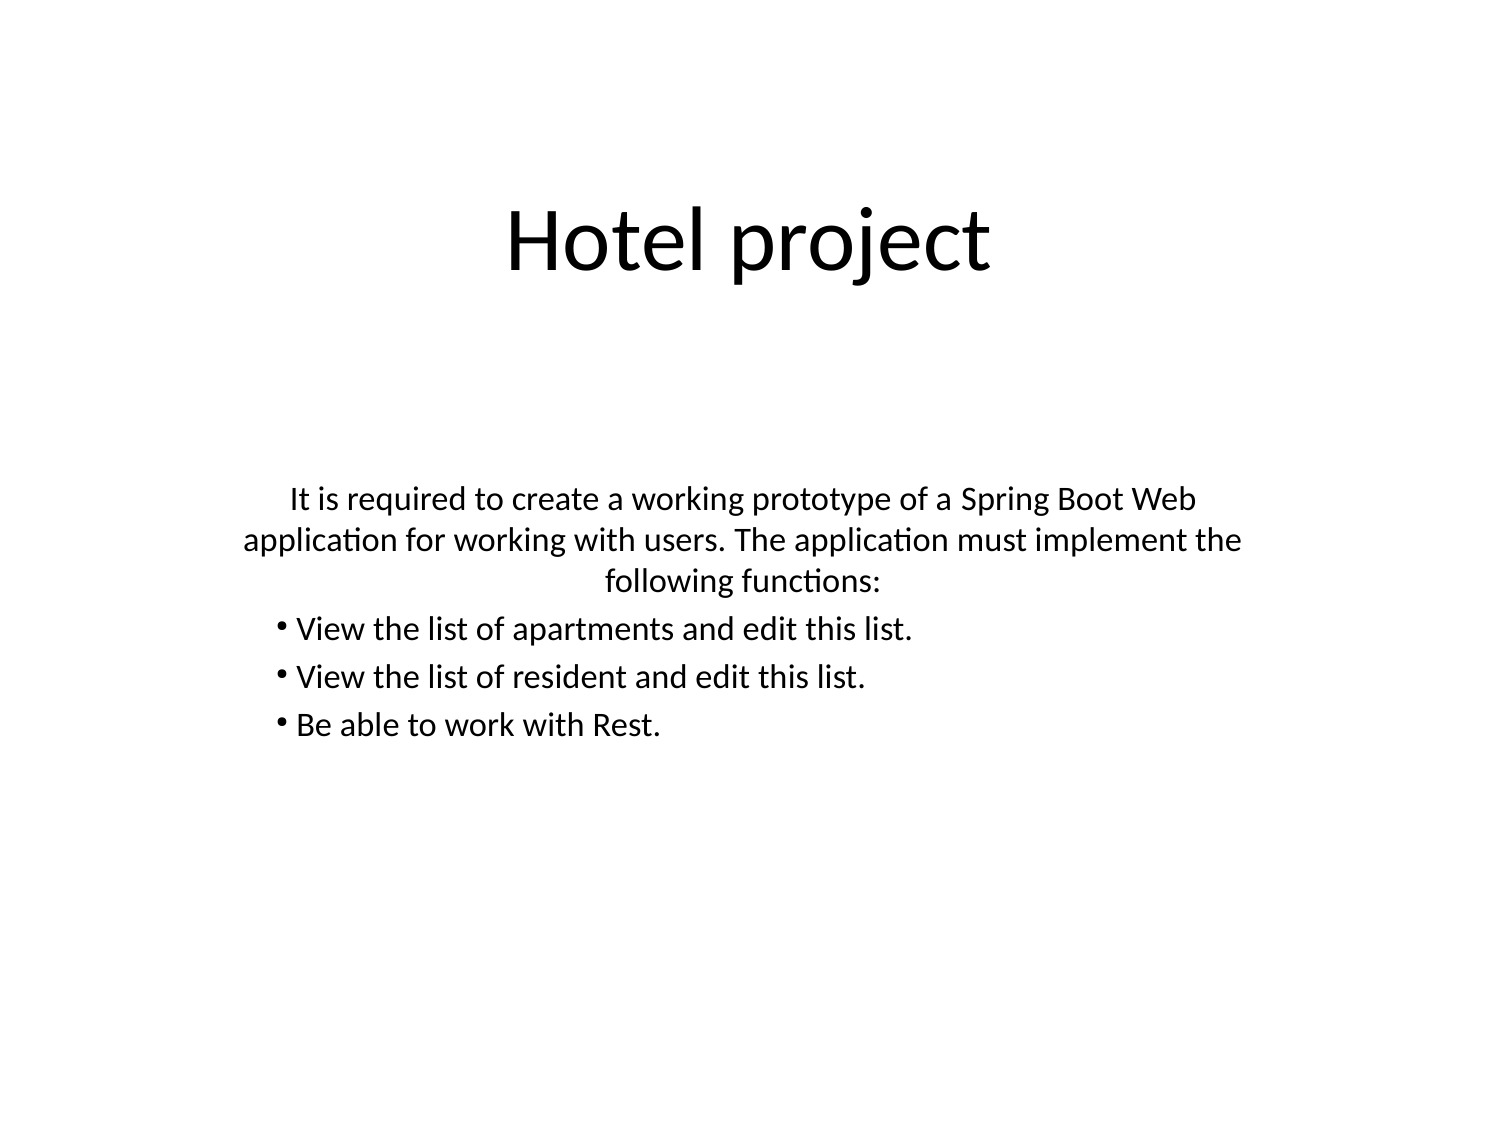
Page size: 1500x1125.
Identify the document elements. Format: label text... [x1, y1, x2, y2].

subtitle It is required to create a working prototype of a Spring Boot Web application for working with users. The application must implement the following functions: View the list of apartments and edit this list. View the list of resident and edit this list. Be able to work with Rest. [218, 468, 1269, 756]
title Hotel project [112, 113, 1388, 355]
